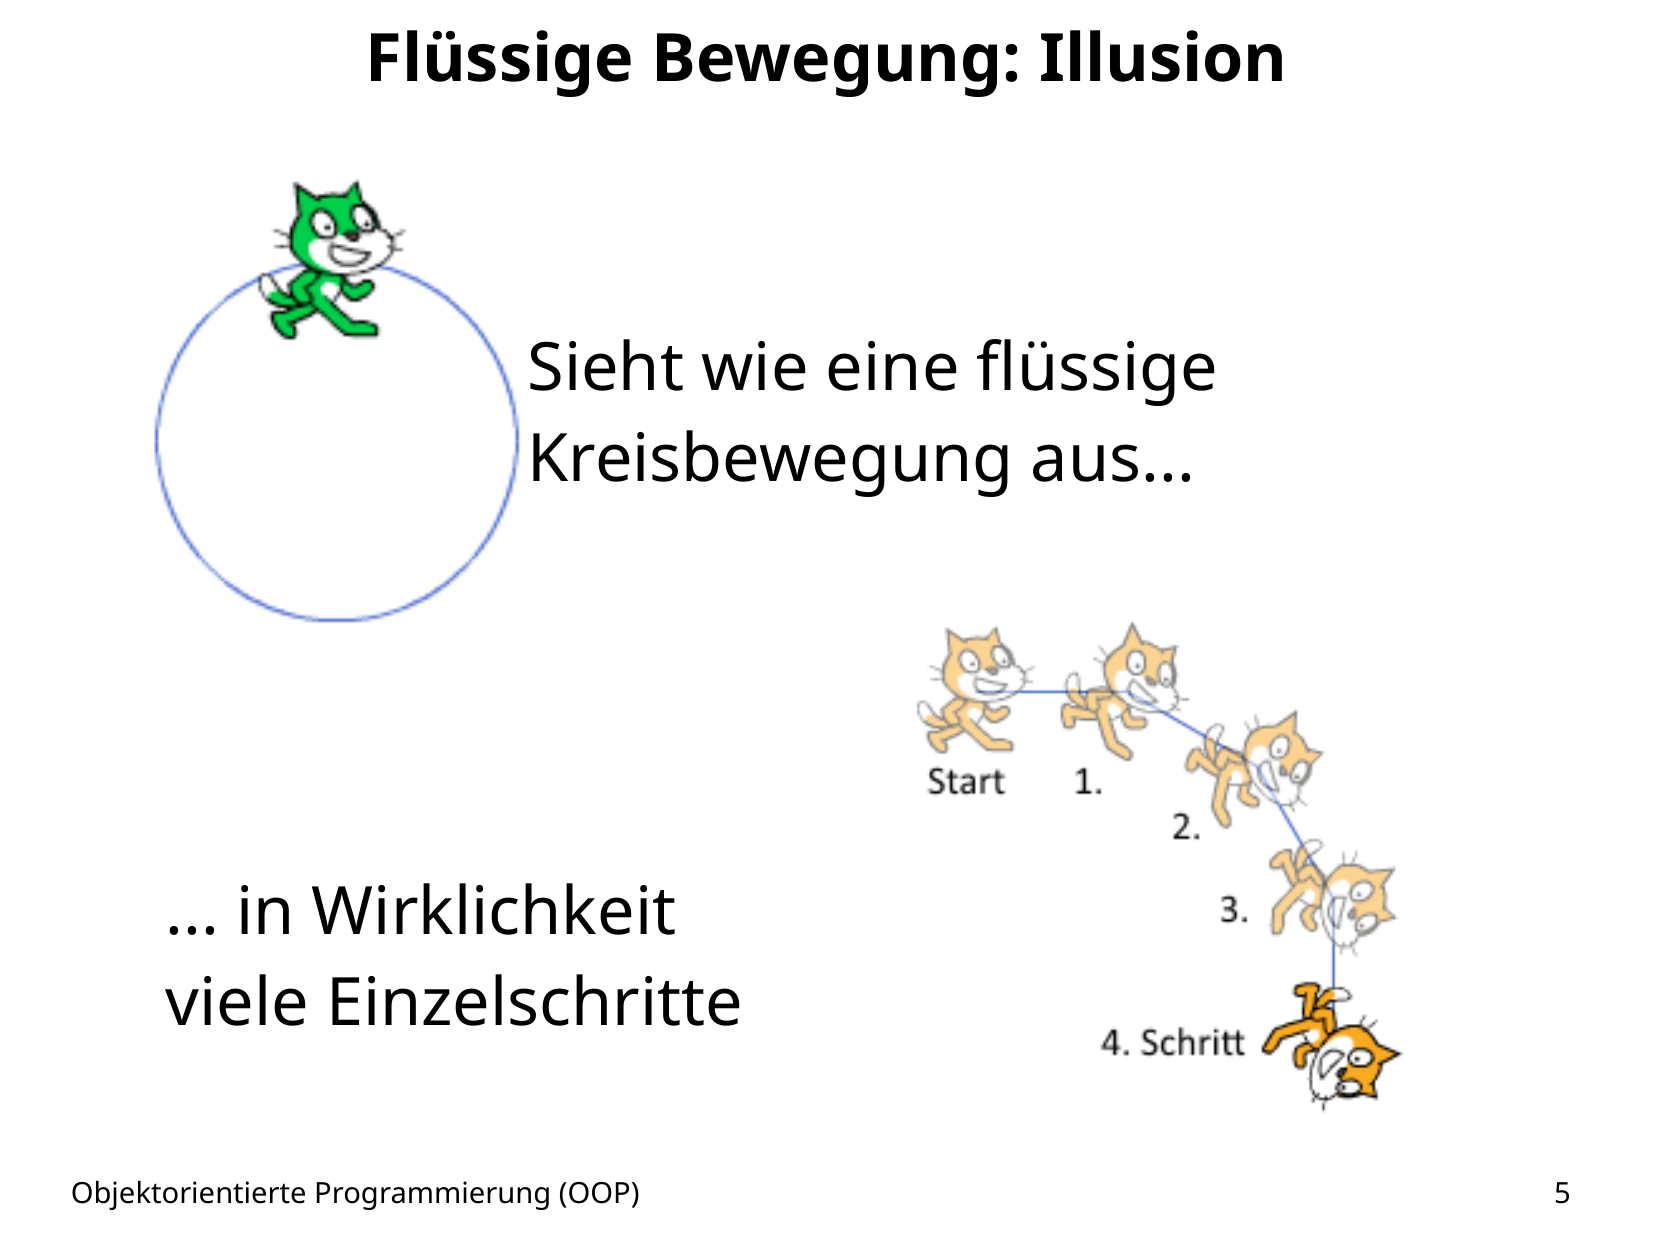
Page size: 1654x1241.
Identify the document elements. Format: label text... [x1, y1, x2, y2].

list Sieht wie eine flüssige Kreisbewegung aus... ... in Wirklichkeit viele Einzelschritte [165, 318, 1630, 1146]
picture [153, 177, 523, 626]
title Flüssige Bewegung: Illusion [0, 5, 1654, 107]
picture [913, 616, 1406, 1117]
